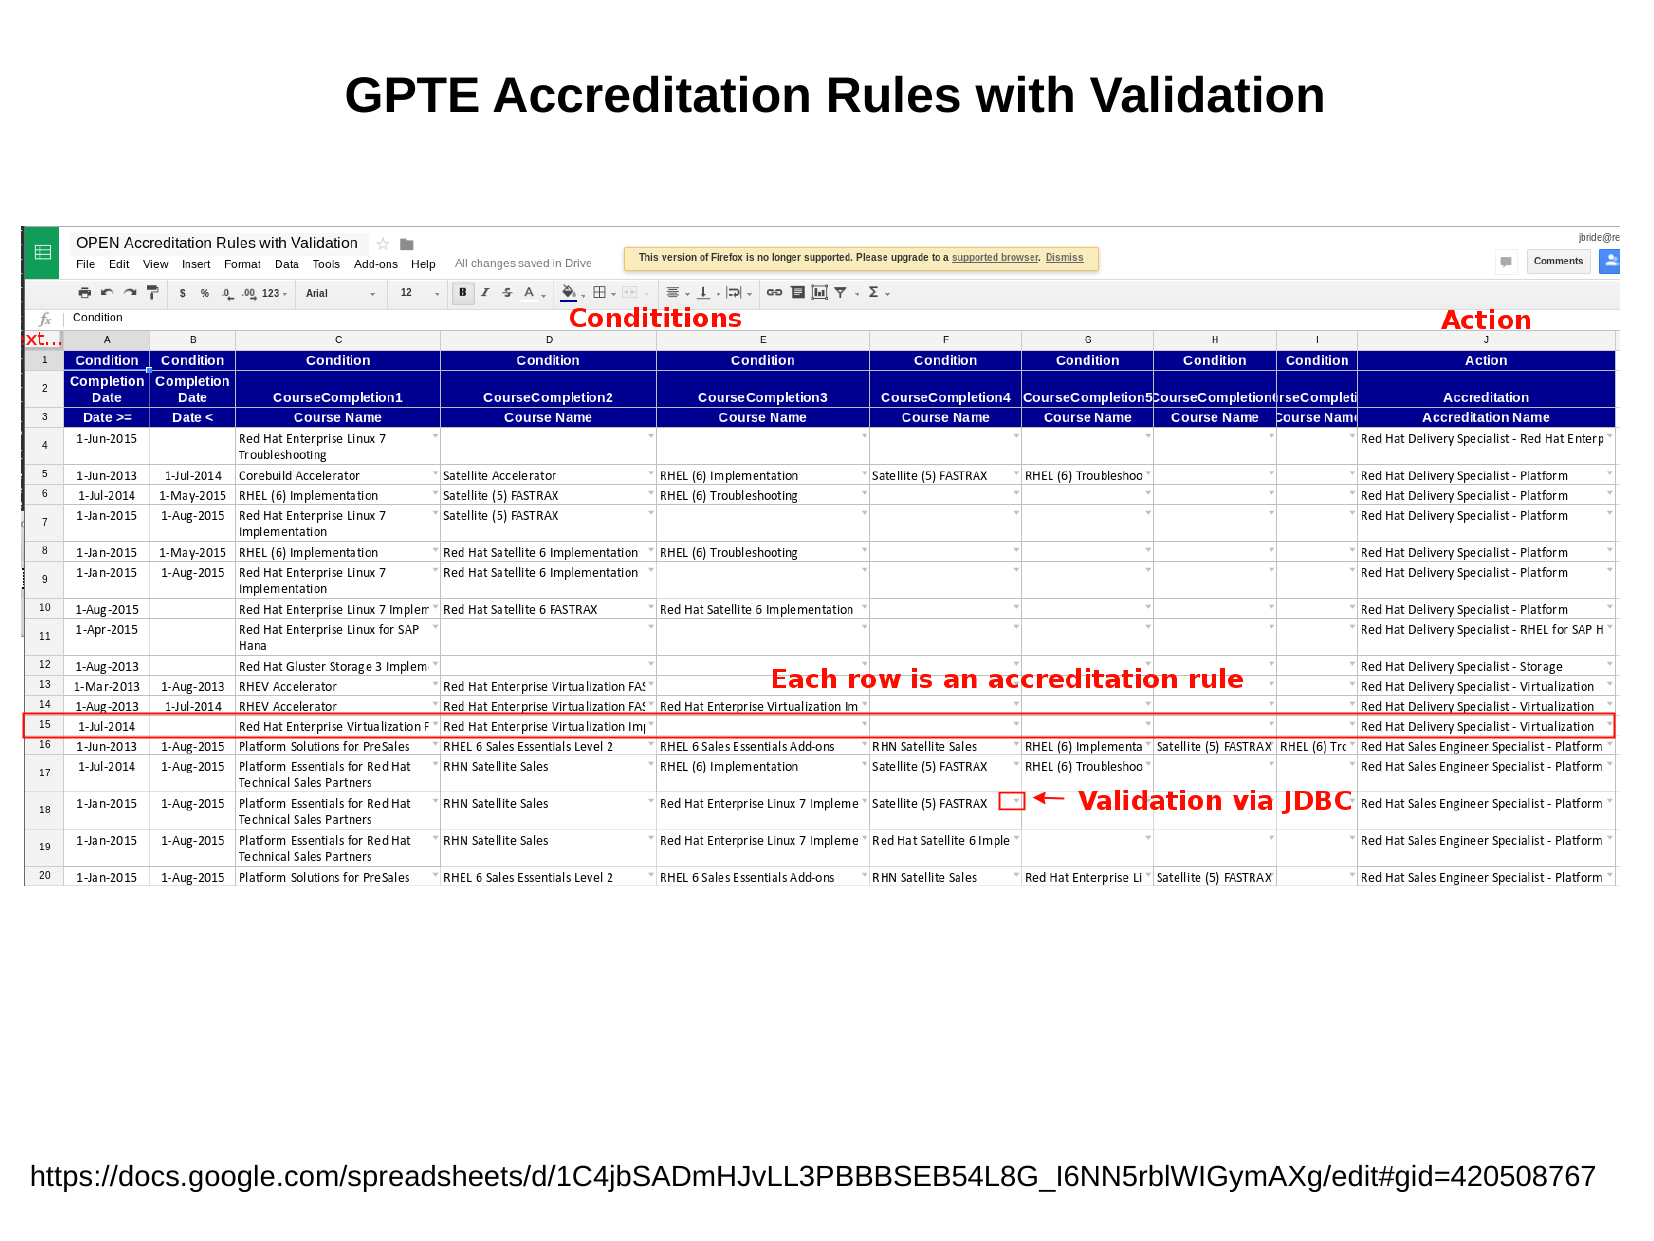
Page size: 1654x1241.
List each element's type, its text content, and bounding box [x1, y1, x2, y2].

text_box GPTE Accreditation Rules with Validation [329, 60, 1350, 187]
picture [21, 226, 1620, 886]
text_box https://docs.google.com/spreadsheets/d/1C4jbSADmHJvLL3PBBBSEB54L8G_I6NN5rblWIGymAXg/edit#gid=420508767 [14, 1152, 1635, 1201]
